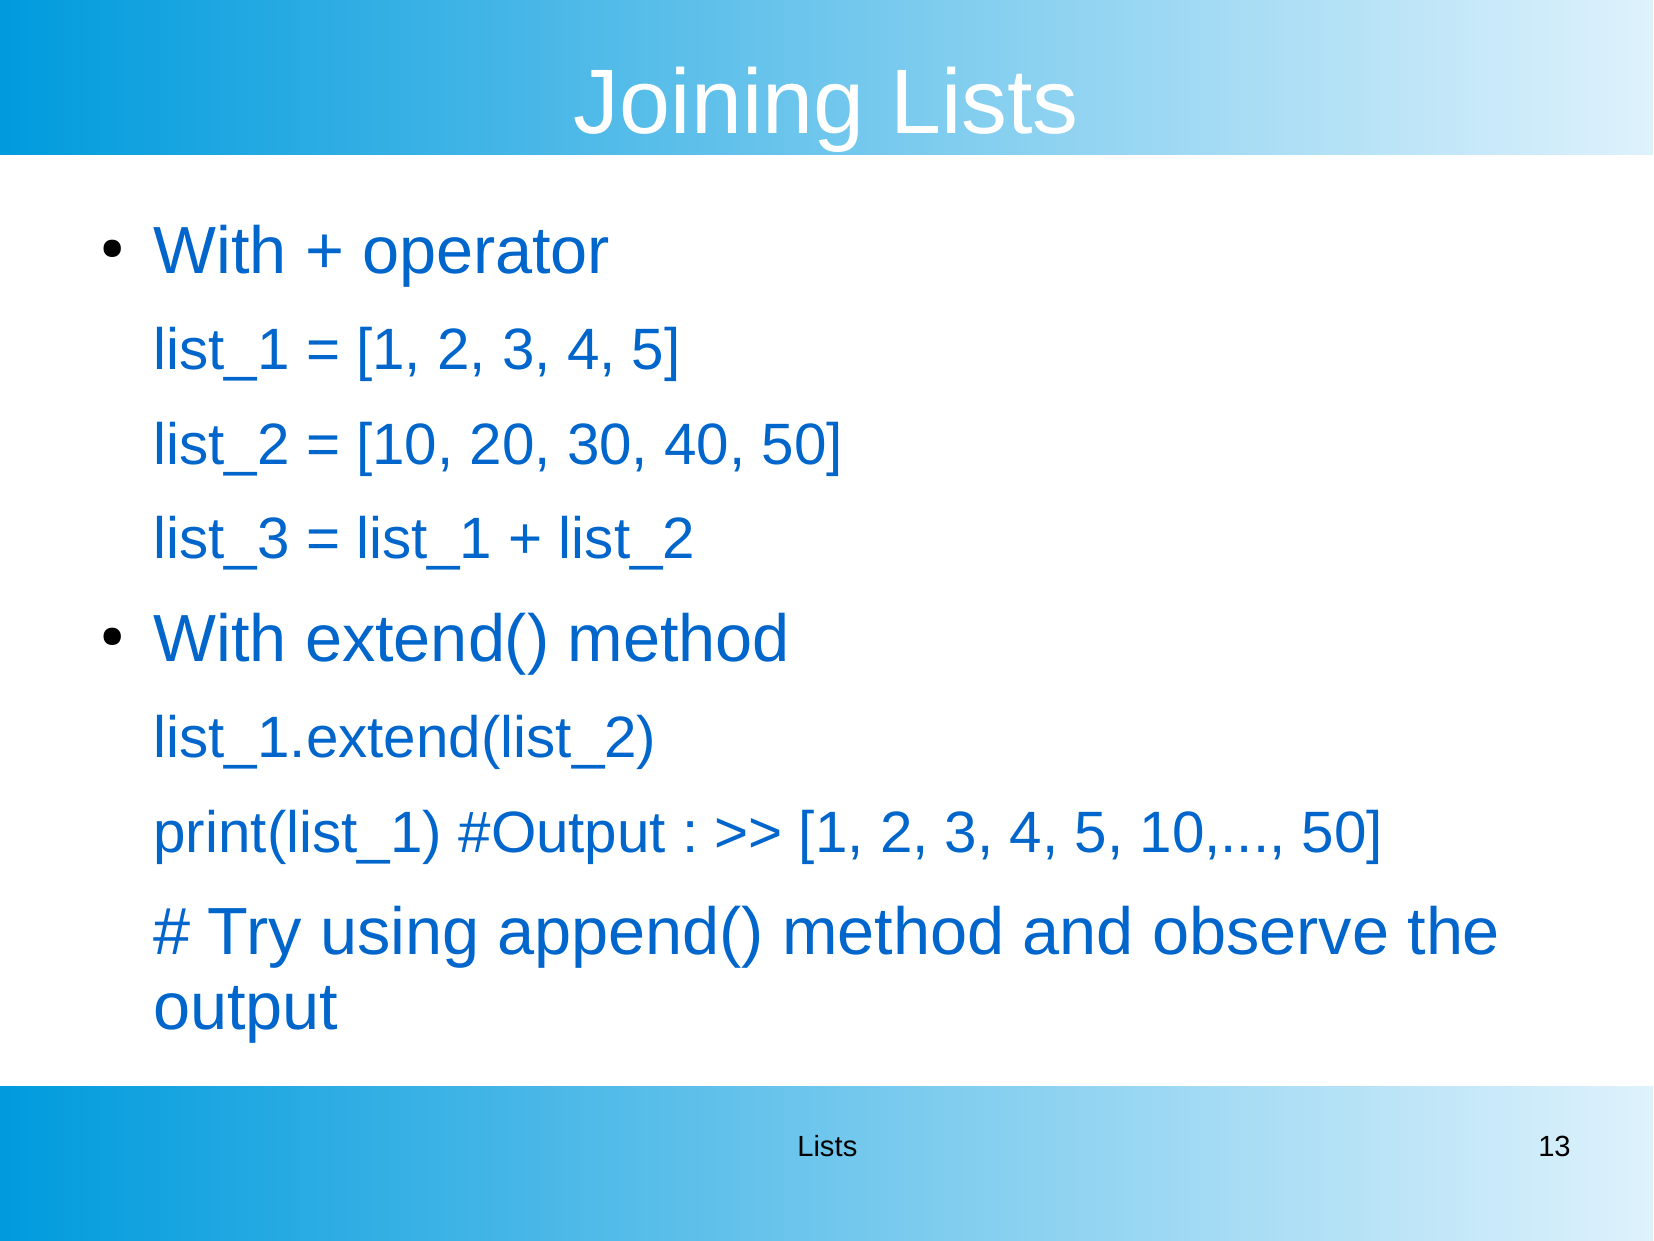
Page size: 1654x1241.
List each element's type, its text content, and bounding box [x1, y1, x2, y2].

title Joining Lists [82, 49, 1571, 155]
list With + operator list_1 = [1, 2, 3, 4, 5] list_2 = [10, 20, 30, 40, 50] list_3 = list_1 + list_2 With extend() method list_1.extend(list_2) print(list_1) #Output : >> [1, 2, 3, 4, 5, 10,..., 50] # Try using append() method and observe the output [82, 212, 1571, 1052]
